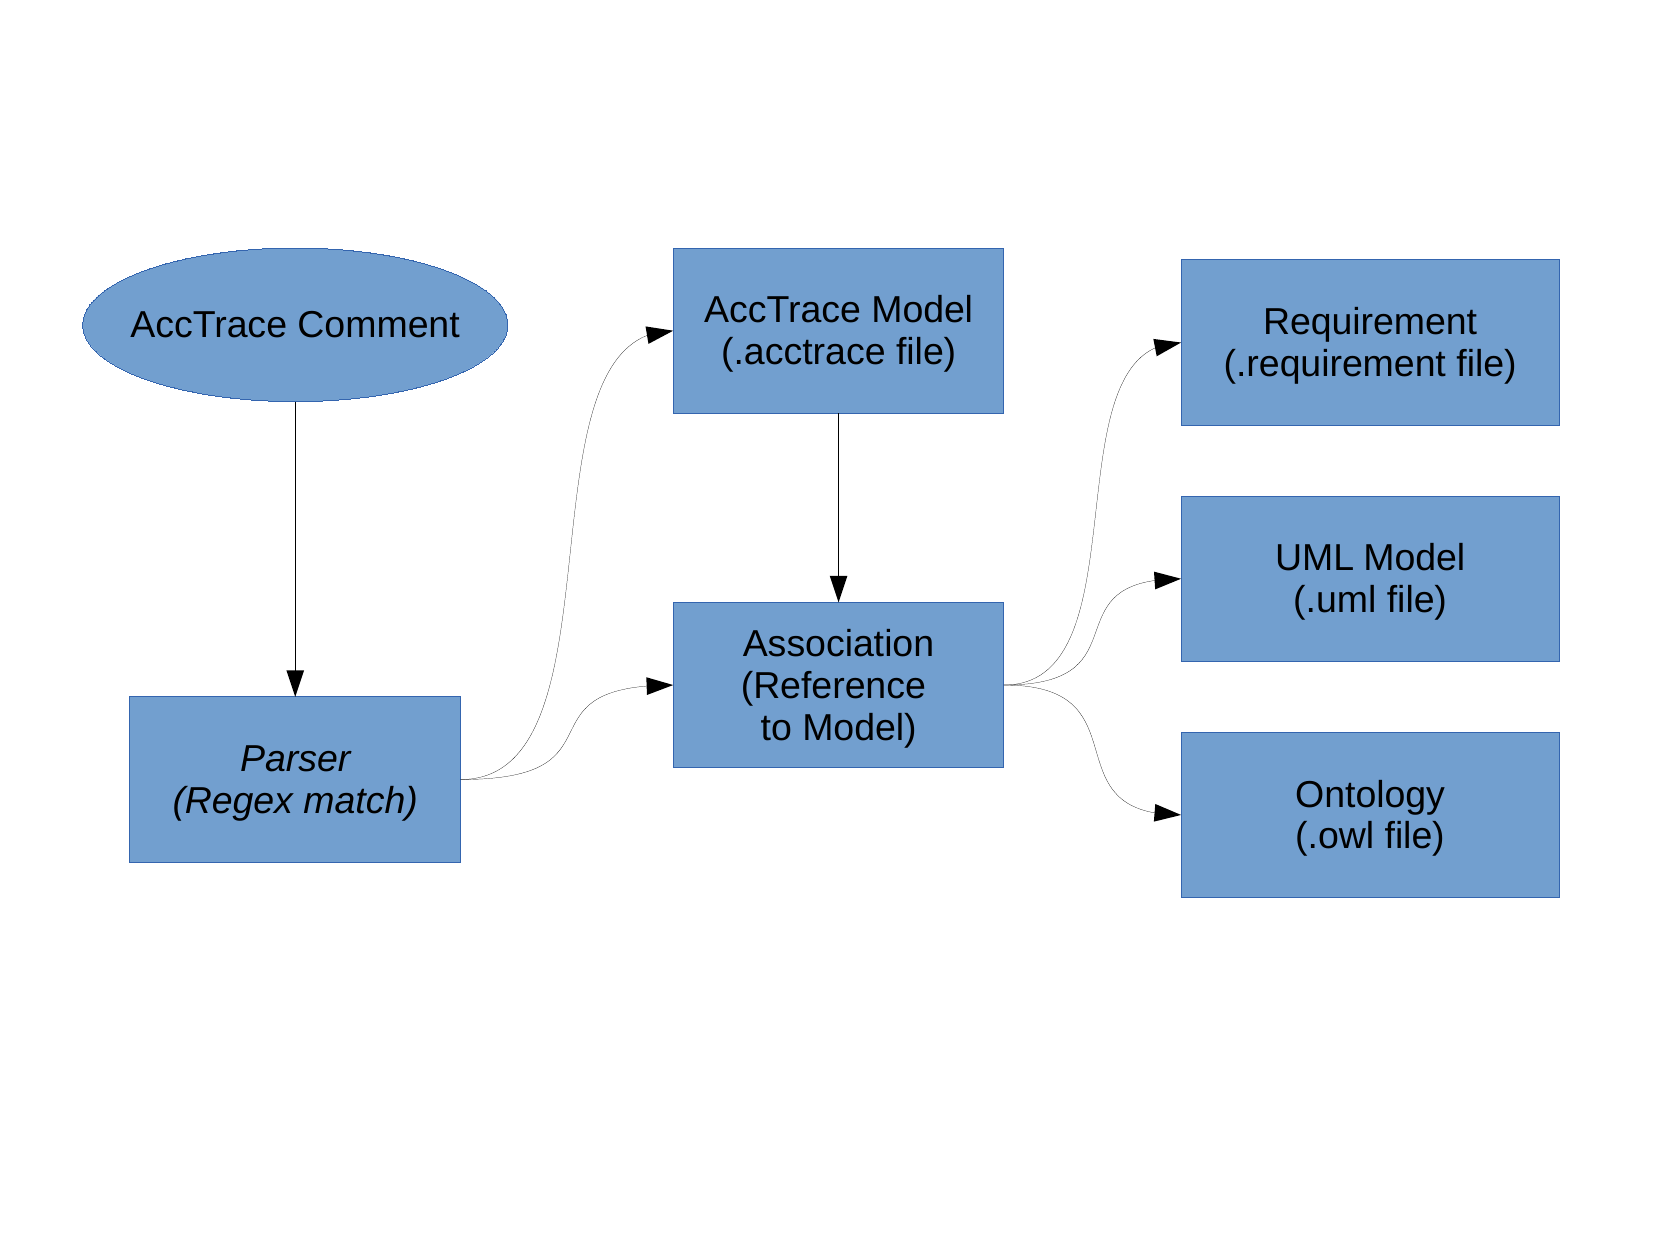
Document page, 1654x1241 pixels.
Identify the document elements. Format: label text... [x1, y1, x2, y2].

text_box Ontology (.owl file) [1181, 732, 1560, 898]
text_box Requirement (.requirement file) [1181, 259, 1560, 426]
text_box AccTrace Model (.acctrace file) [673, 248, 1004, 414]
text_box AccTrace Comment [82, 248, 508, 402]
text_box Association (Reference to Model) [673, 602, 1004, 768]
text_box UML Model (.uml file) [1181, 496, 1560, 662]
text_box Parser (Regex match) [129, 696, 461, 863]
